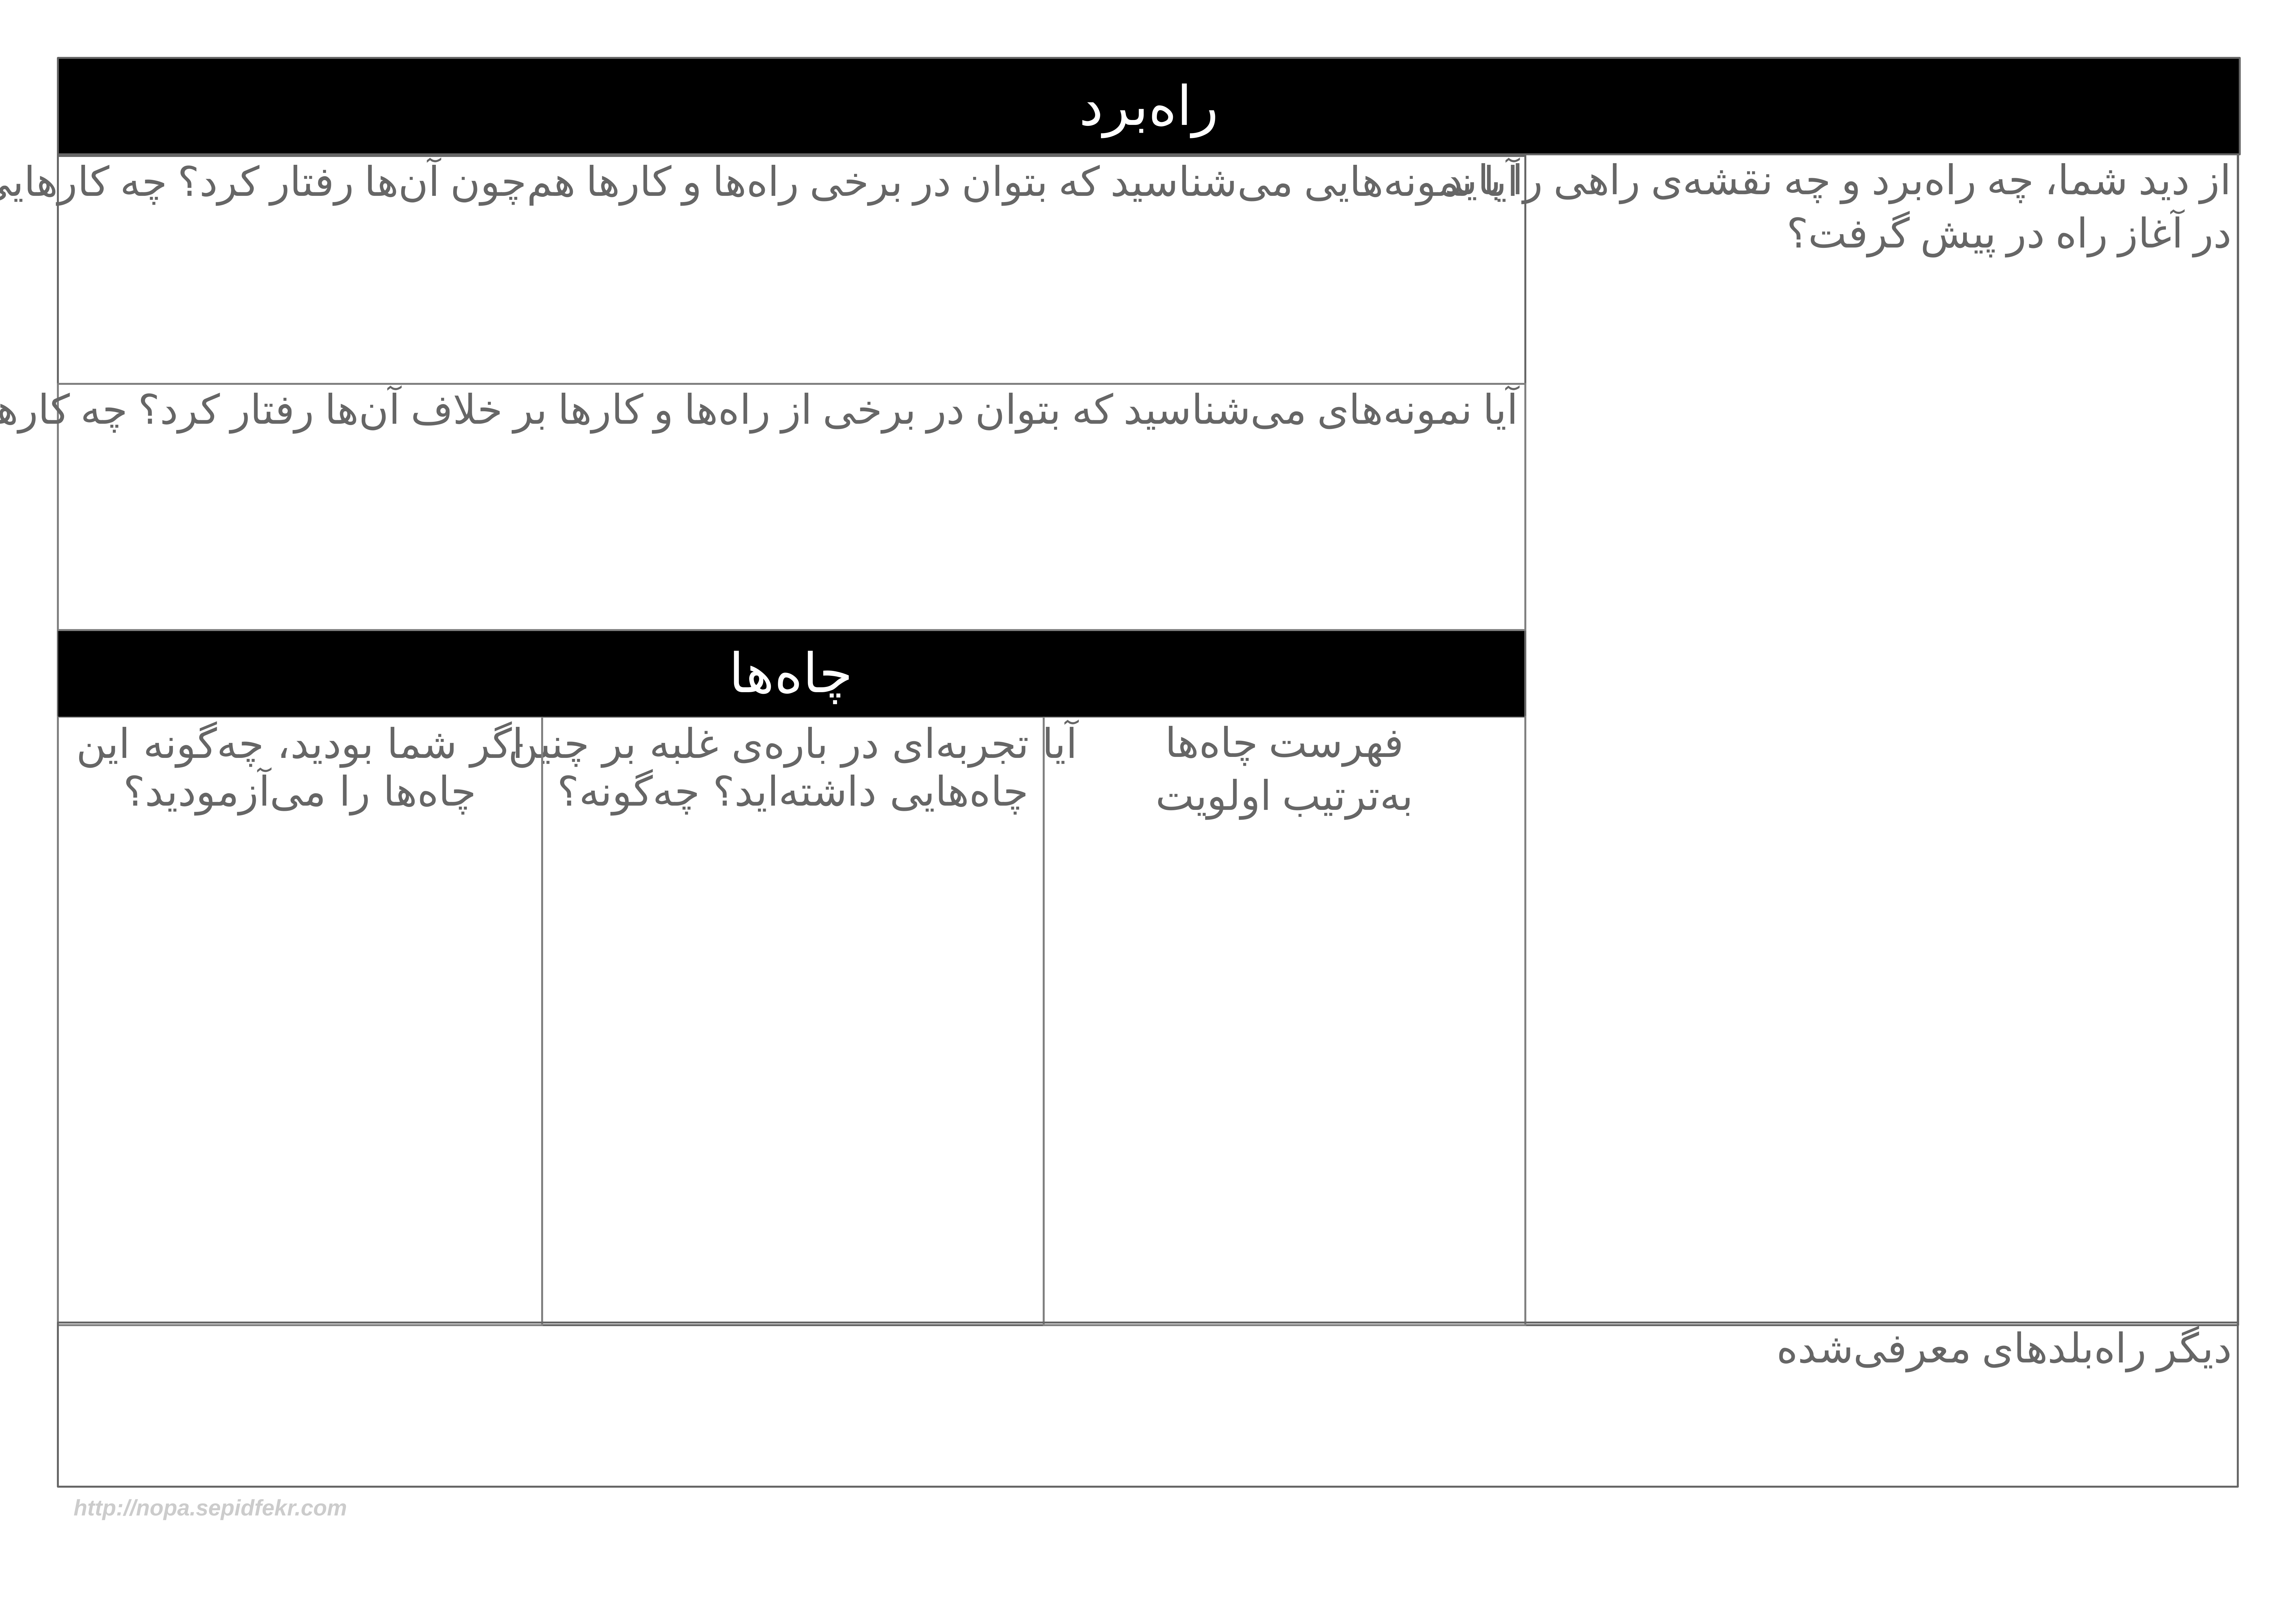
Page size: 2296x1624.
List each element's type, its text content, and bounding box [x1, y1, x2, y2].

text_box آیا تجربه‌ای در باره‌ی غلبه بر چنین چاه‌هایی داشته‌اید؟ چه‌گونه؟ [542, 717, 1044, 1323]
text_box راه‌برد [58, 58, 2240, 155]
text_box از دید شما، چه راه‌برد و چه نقشه‌ی راهی را باید در آغاز راه در پیش گرفت؟ [1525, 155, 2238, 1323]
text_box فهرست چاه‌ها به‌ترتیب اولویت [1044, 717, 1526, 1323]
text_box آیا نمونه‌هایی می‌شناسید که بتوان در برخی راه‌ها و کارها هم‌چون آن‌ها رفتار کرد؟ چه کارهایی؟ [58, 156, 1526, 384]
text_box دیگر راه‌بلدهای معرفی‌شده [58, 1323, 2238, 1487]
text_box چاه‌ها [58, 630, 1525, 717]
text_box اگر شما بودید، چه‌گونه این چاه‌ها را می‌آزمودید؟ [58, 717, 542, 1323]
text_box آیا نمونه‌های می‌شناسید که بتوان در برخی از راه‌ها و کارها بر خلاف آن‌ها رفتار کرد؟ چه کارهایی؟ [58, 384, 1526, 630]
text_box http://nopa.sepidfekr.com [74, 1493, 646, 1545]
